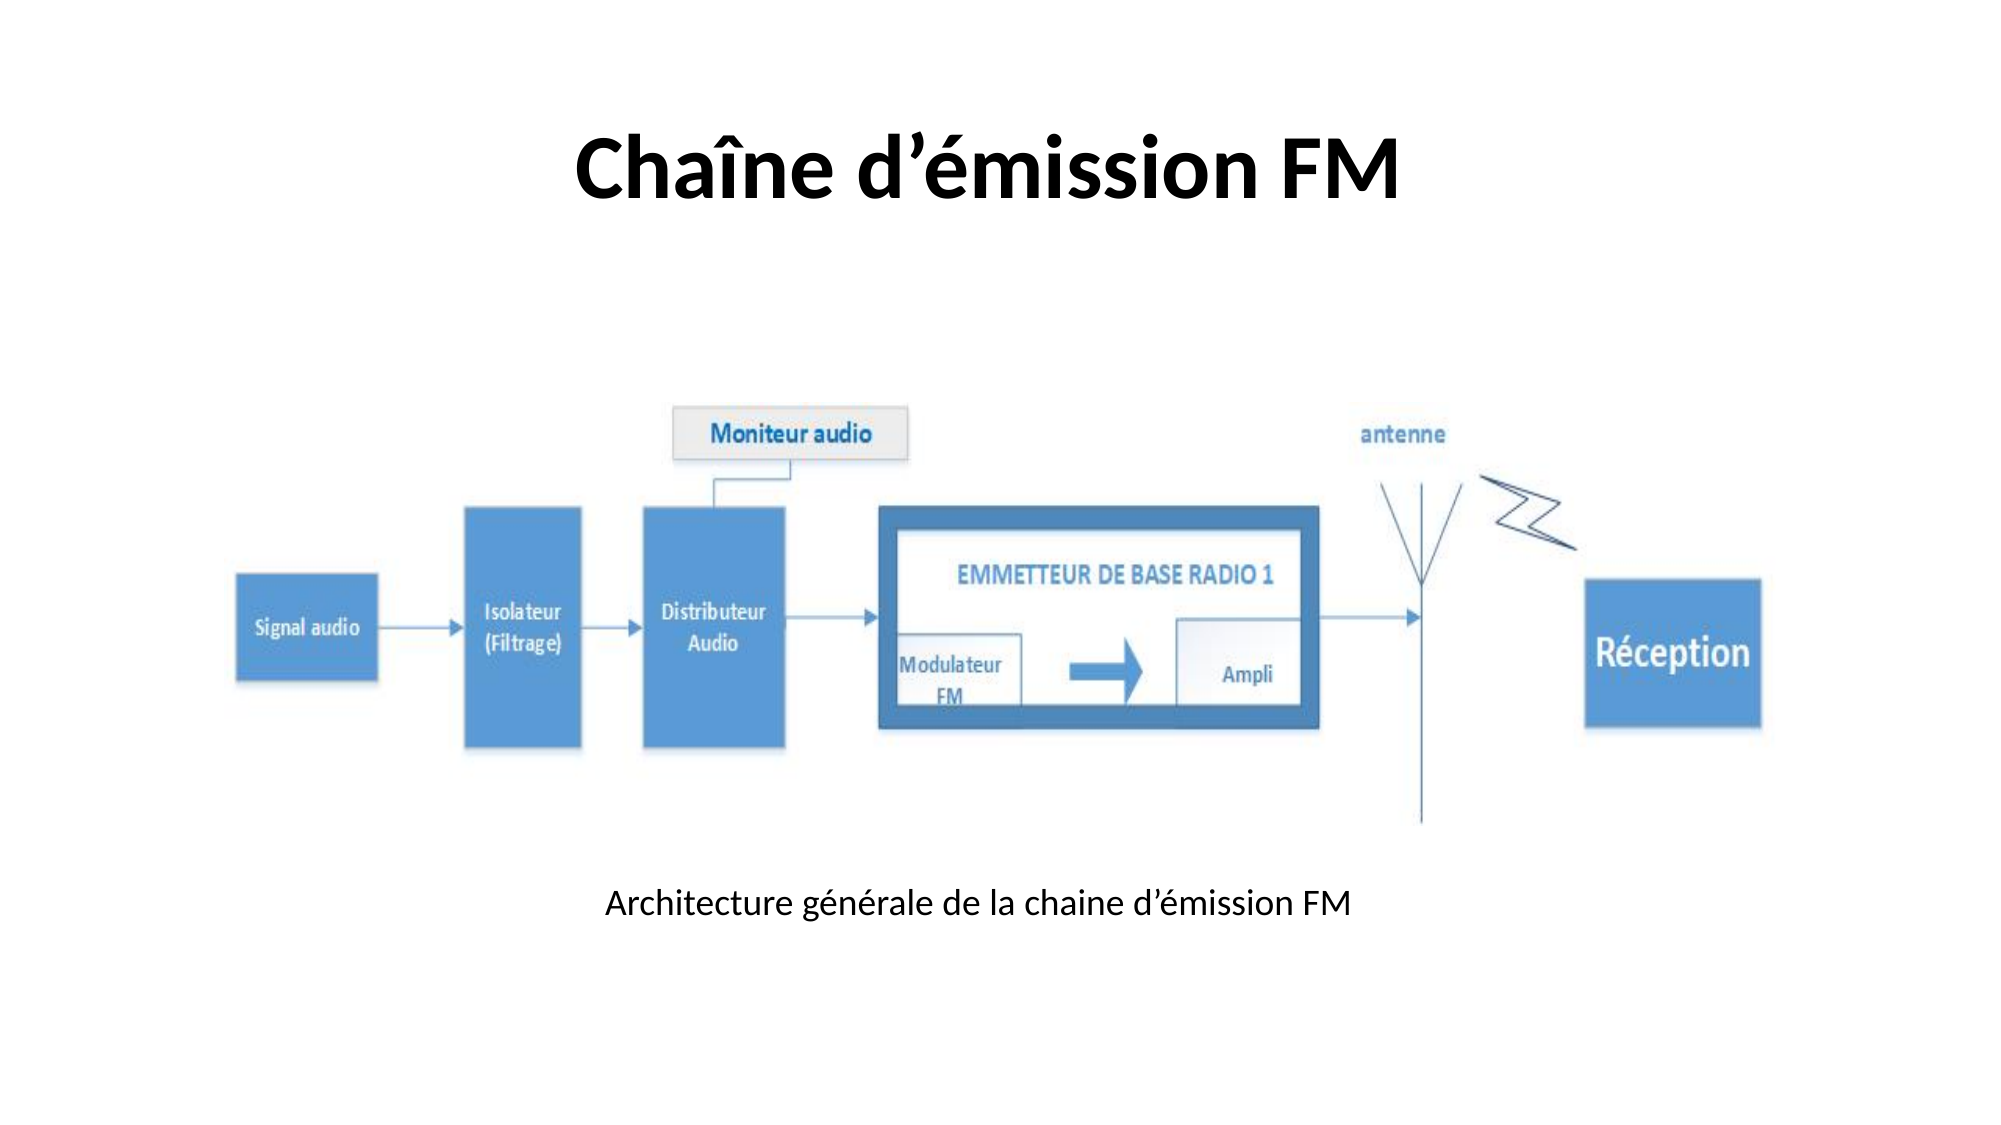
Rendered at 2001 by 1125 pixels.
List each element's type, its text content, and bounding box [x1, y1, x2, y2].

picture [224, 402, 1776, 826]
text_box Architecture générale de la chaine d’émission FM [590, 870, 1377, 932]
title Chaîne d’émission FM [137, 59, 1863, 278]
